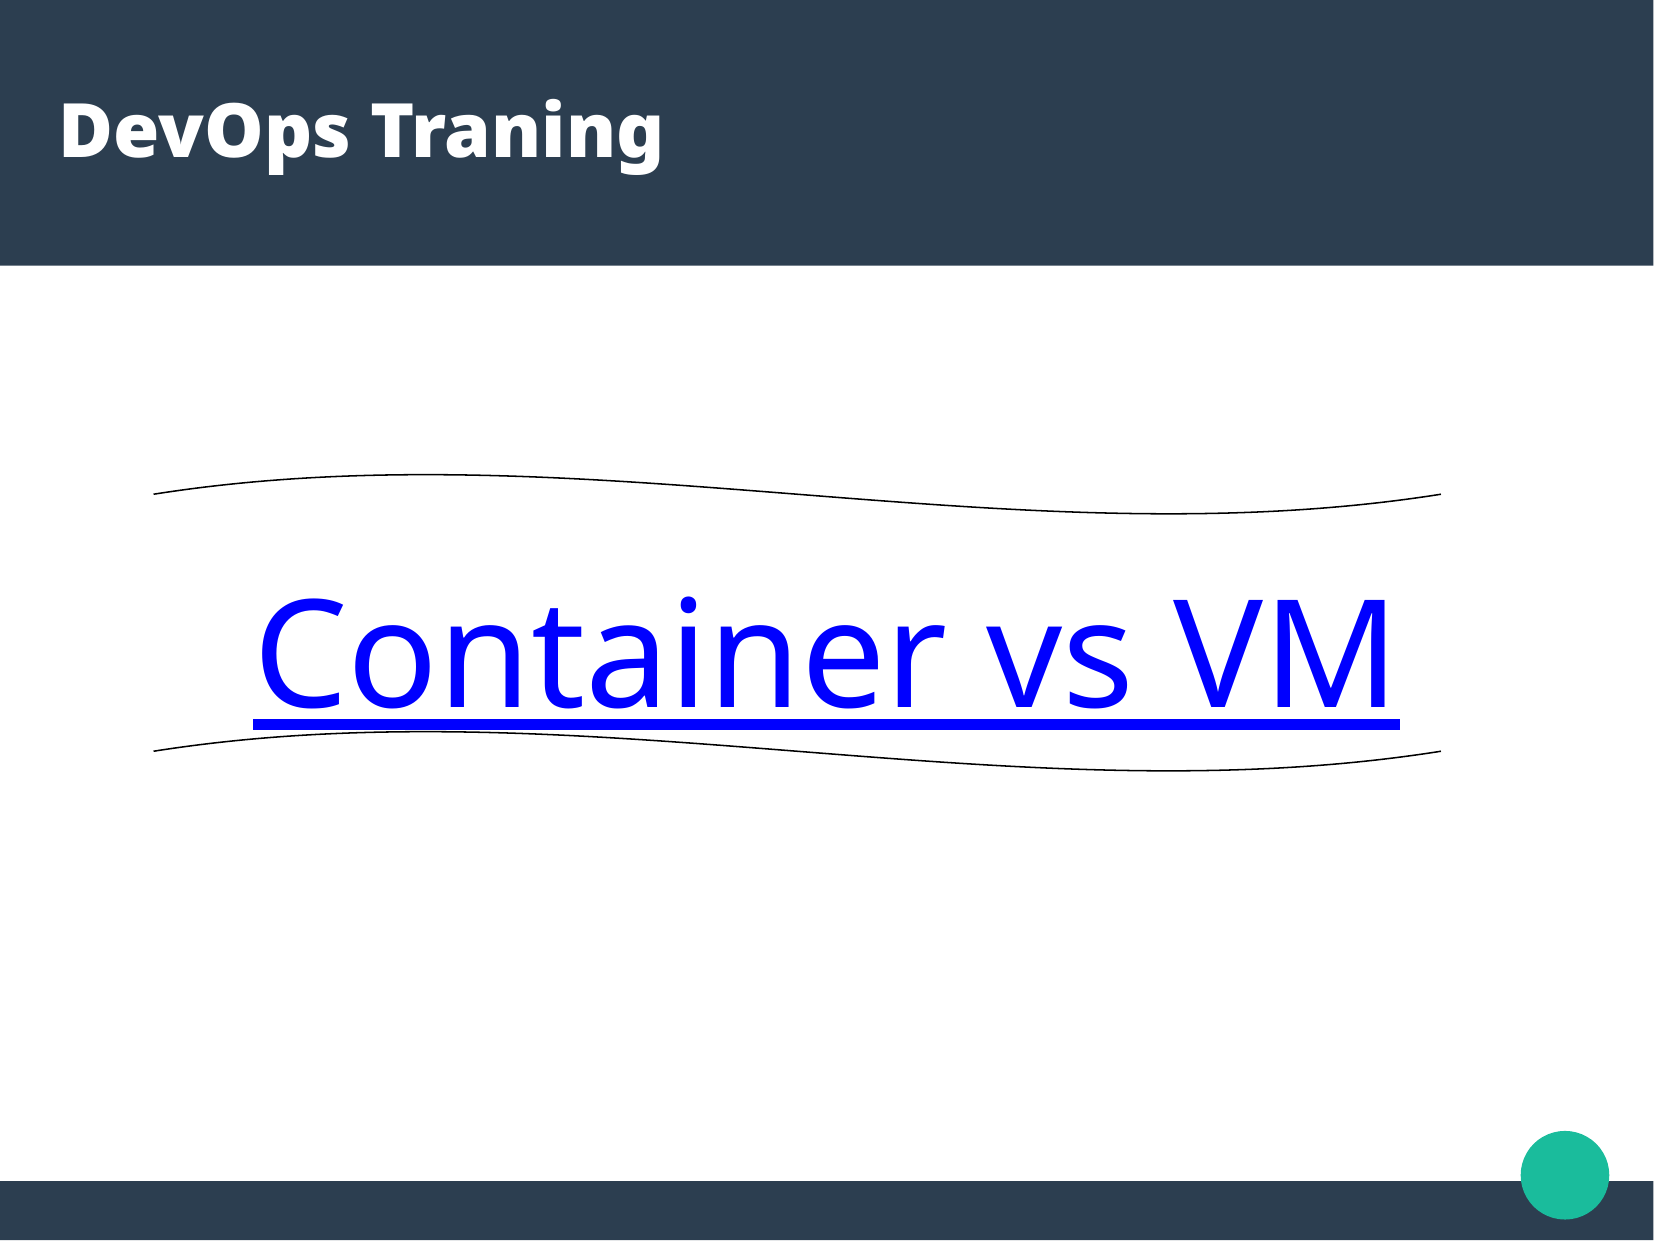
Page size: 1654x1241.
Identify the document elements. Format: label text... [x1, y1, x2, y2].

title DevOps Traning [59, 49, 1595, 207]
subtitle Container vs VM [82, 290, 1571, 1010]
